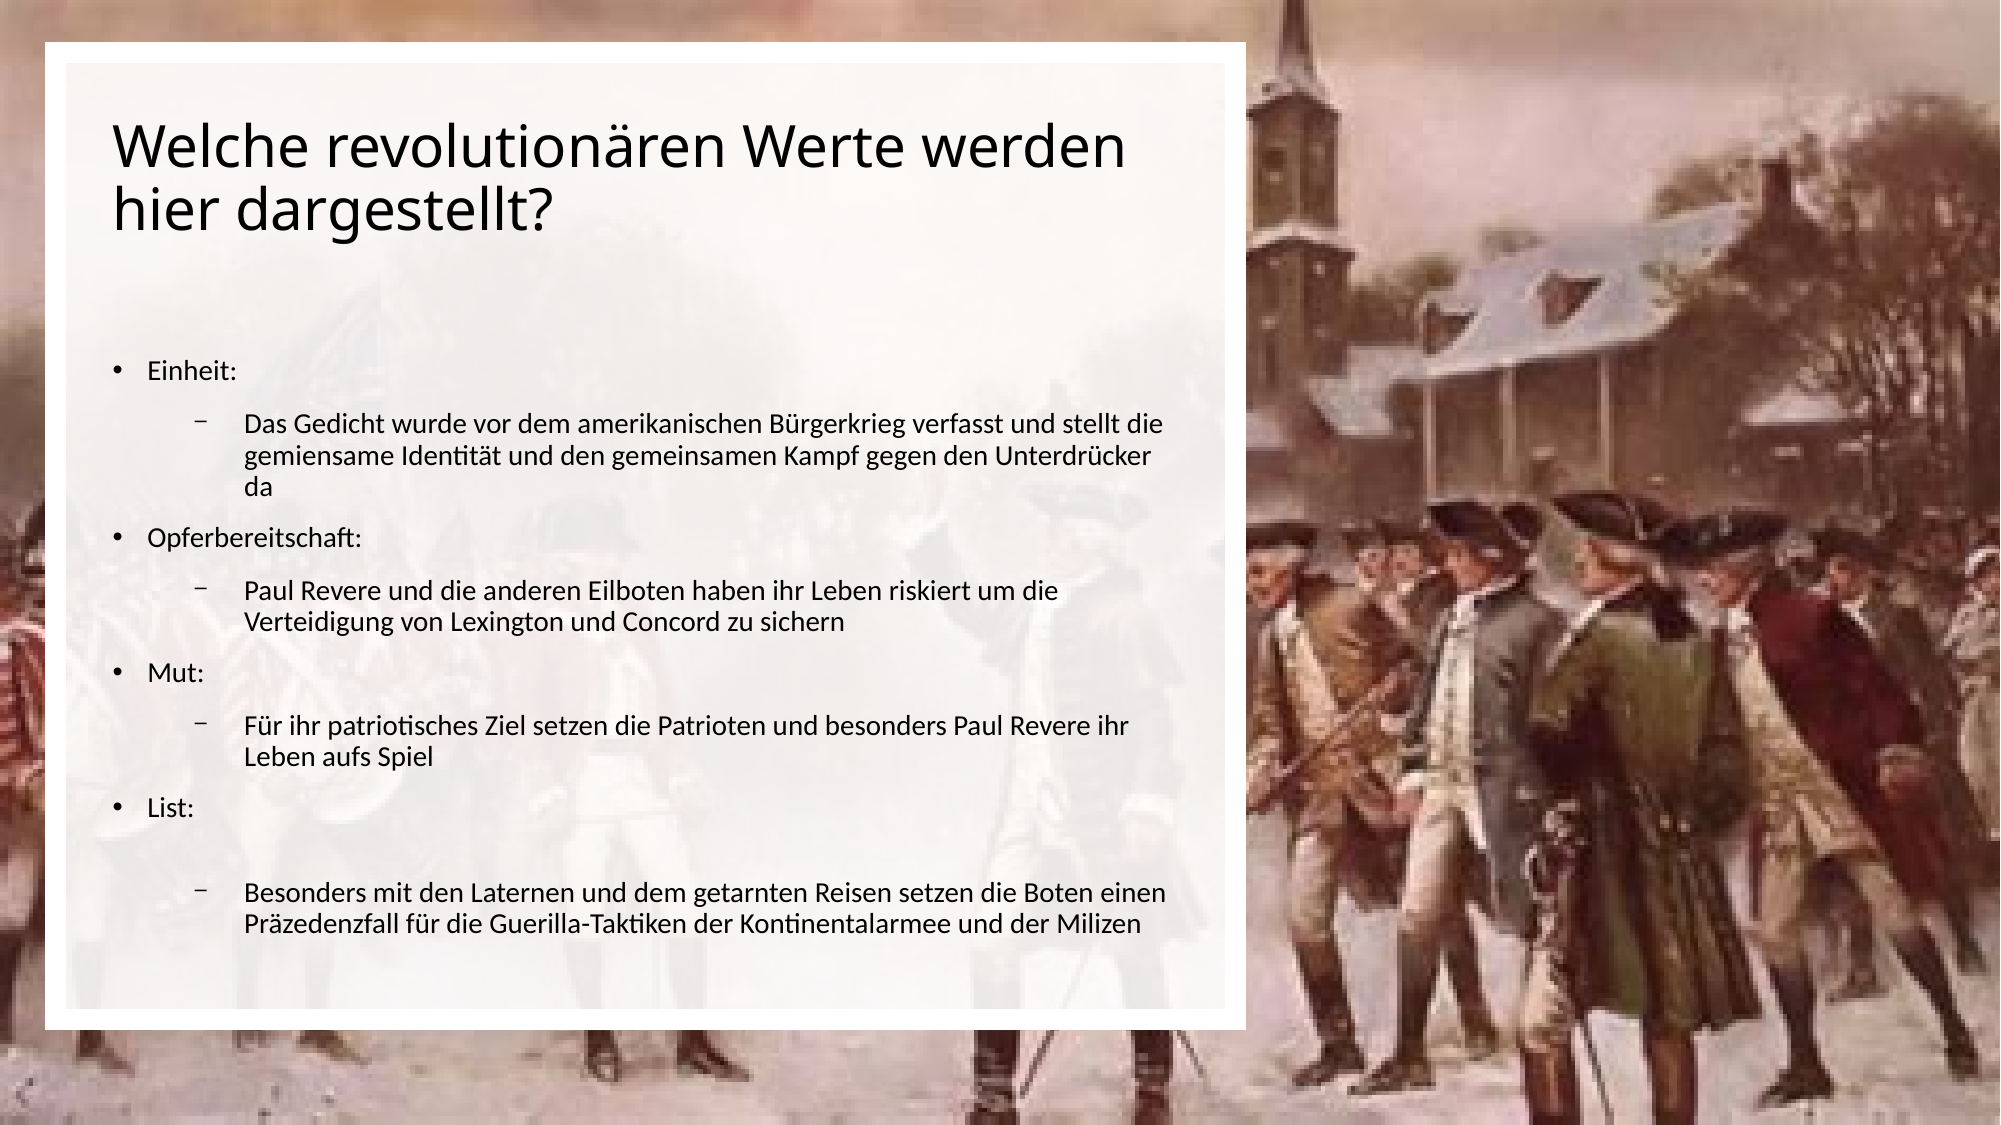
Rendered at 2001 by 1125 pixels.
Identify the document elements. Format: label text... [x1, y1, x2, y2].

title Welche revolutionären Werte werden hier dargestellt? [97, 105, 1184, 326]
list Einheit: Das Gedicht wurde vor dem amerikanischen Bürgerkrieg verfasst und stellt die gemiensame Identität und den gemeinsamen Kampf gegen den Unterdrücker da Opferbereitschaft: Paul Revere und die anderen Eilboten haben ihr Leben riskiert um die Verteidigung von Lexington und Concord zu sichern Mut: Für ihr patriotisches Ziel setzen die Patrioten und besonders Paul Revere ihr Leben aufs Spiel List: Besonders mit den Laternen und dem getarnten Reisen setzen die Boten einen Präzedenzfall für die Guerilla-Taktiken der Kontinentalarmee und der Milizen [97, 348, 1184, 967]
picture [0, 0, 2000, 1125]
text_box [55, 52, 1236, 1020]
